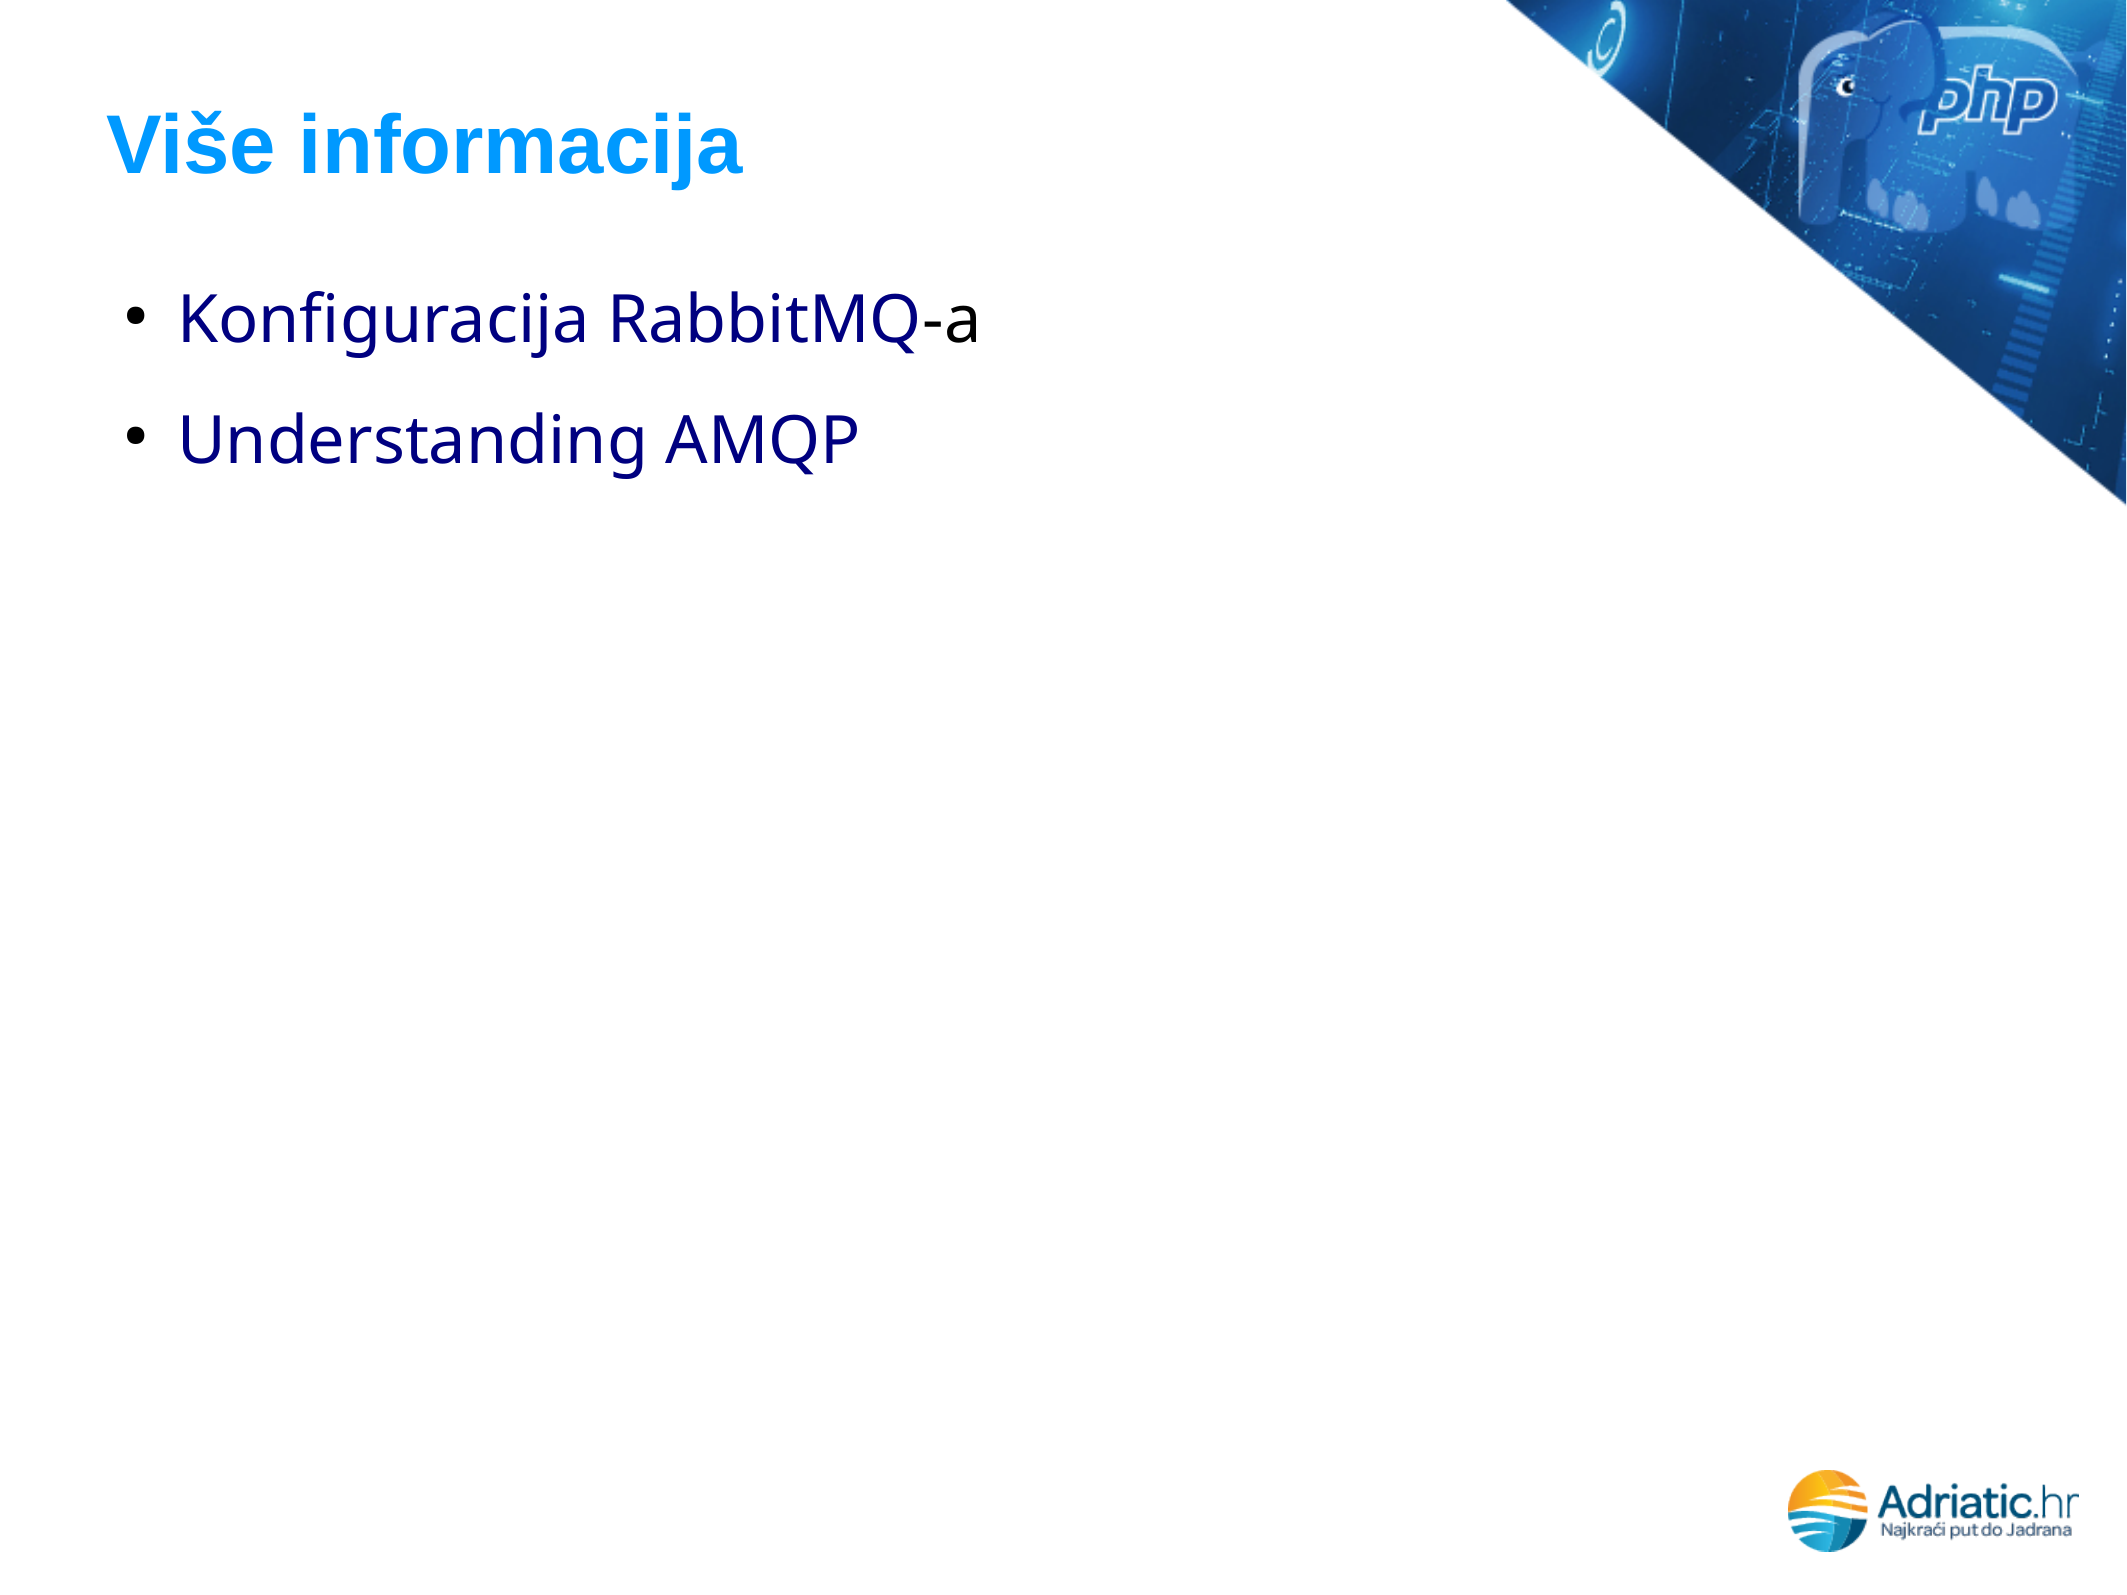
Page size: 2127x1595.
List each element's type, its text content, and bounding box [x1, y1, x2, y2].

title Više informacija [106, 70, 1630, 219]
list Konfiguracija RabbitMQ-a Understanding AMQP [106, 271, 2020, 1453]
picture [1505, 0, 2127, 625]
picture [1788, 1470, 2079, 1552]
